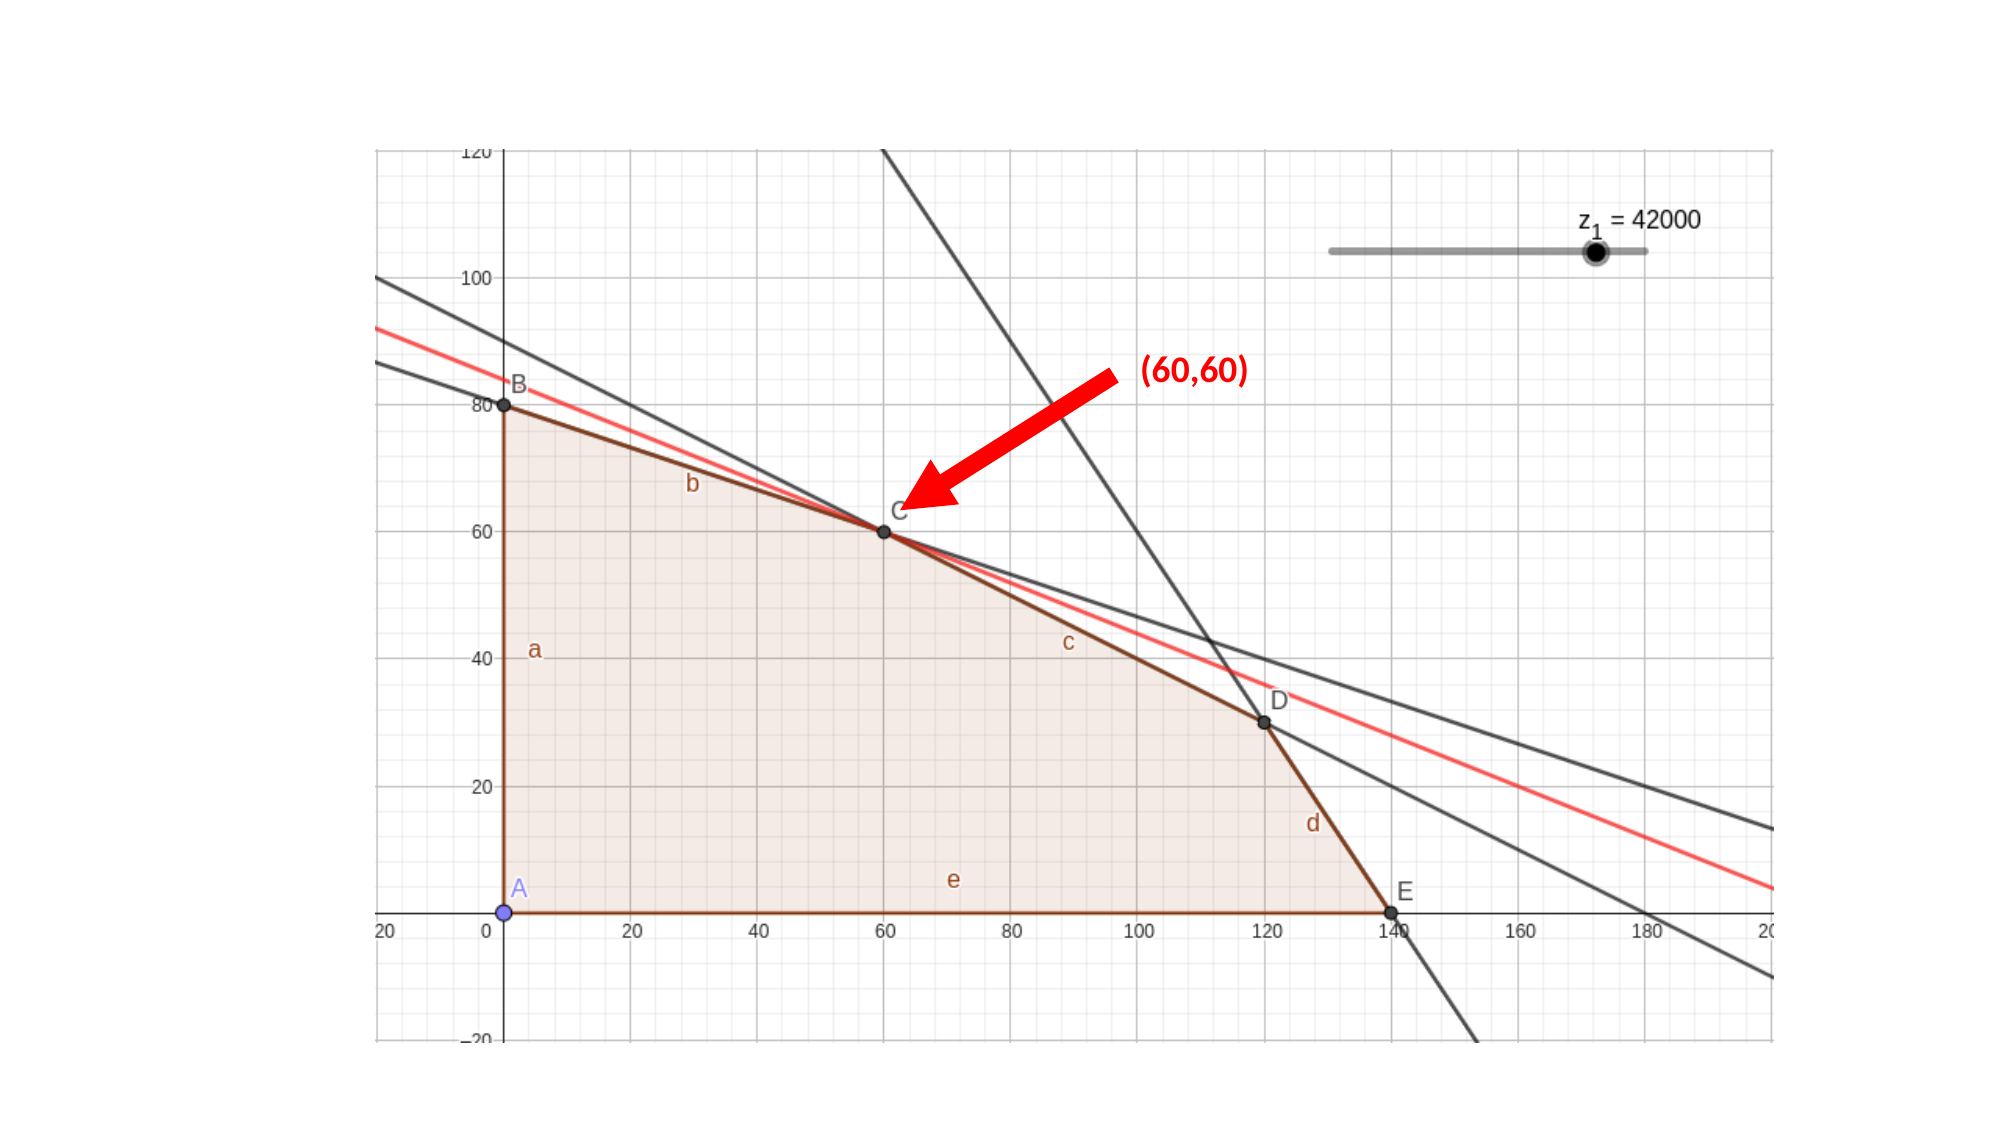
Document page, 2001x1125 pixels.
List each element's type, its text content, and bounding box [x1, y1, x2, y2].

text_box (60,60) [1124, 337, 2000, 398]
picture [375, 149, 1774, 1043]
